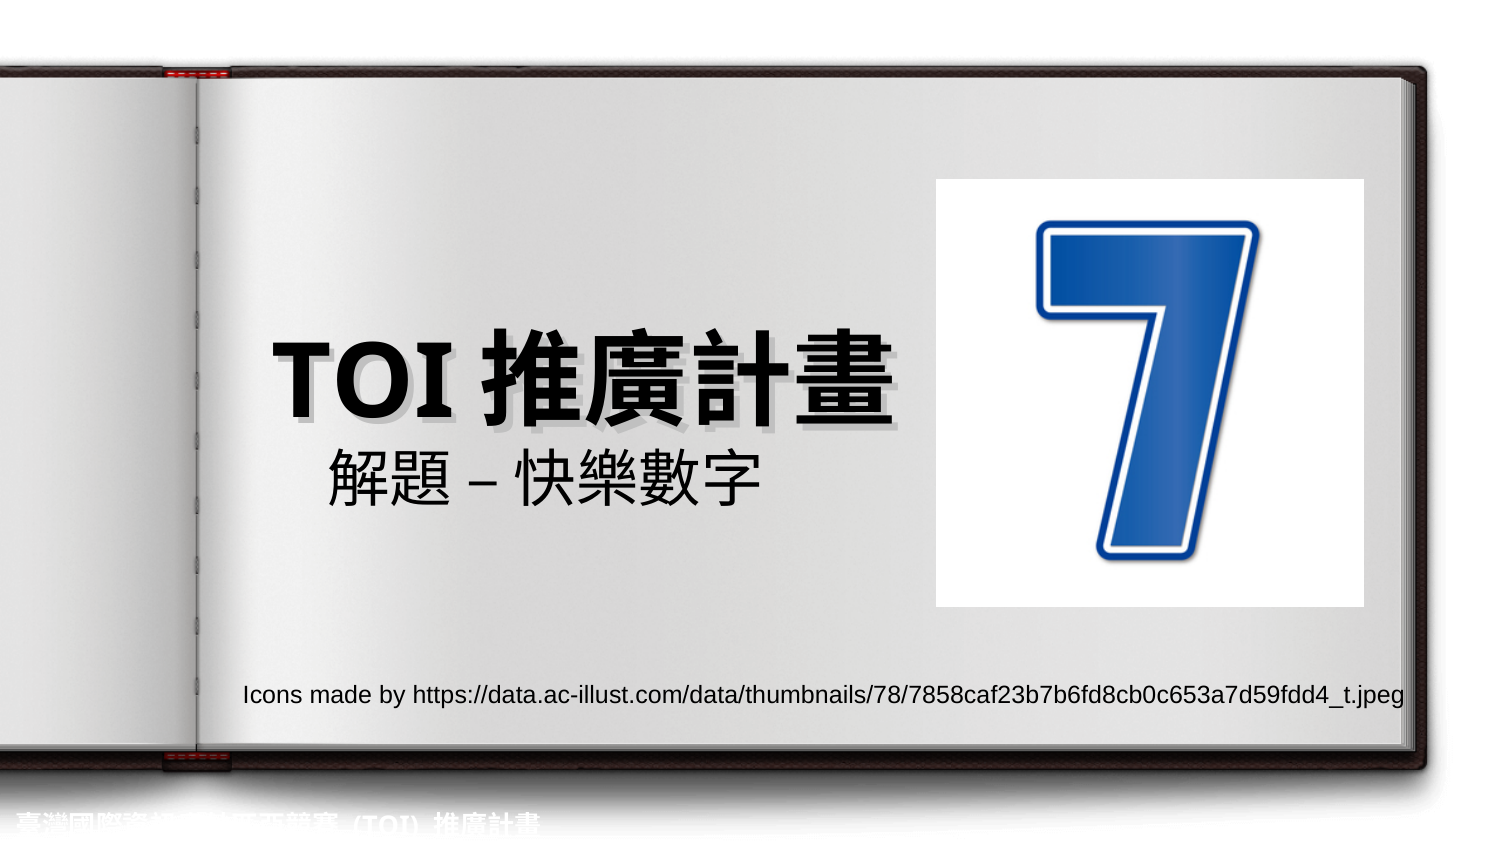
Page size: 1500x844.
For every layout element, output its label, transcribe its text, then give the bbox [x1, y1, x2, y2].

text_box Icons made by https://data.ac-illust.com/data/thumbnails/78/7858caf23b7b6fd8cb0c653a7d59fdd4_t.jpeg [227, 673, 1430, 718]
picture [0, 0, 1500, 844]
title TOI推廣計畫 解題 – 快樂數字 [255, 262, 929, 565]
